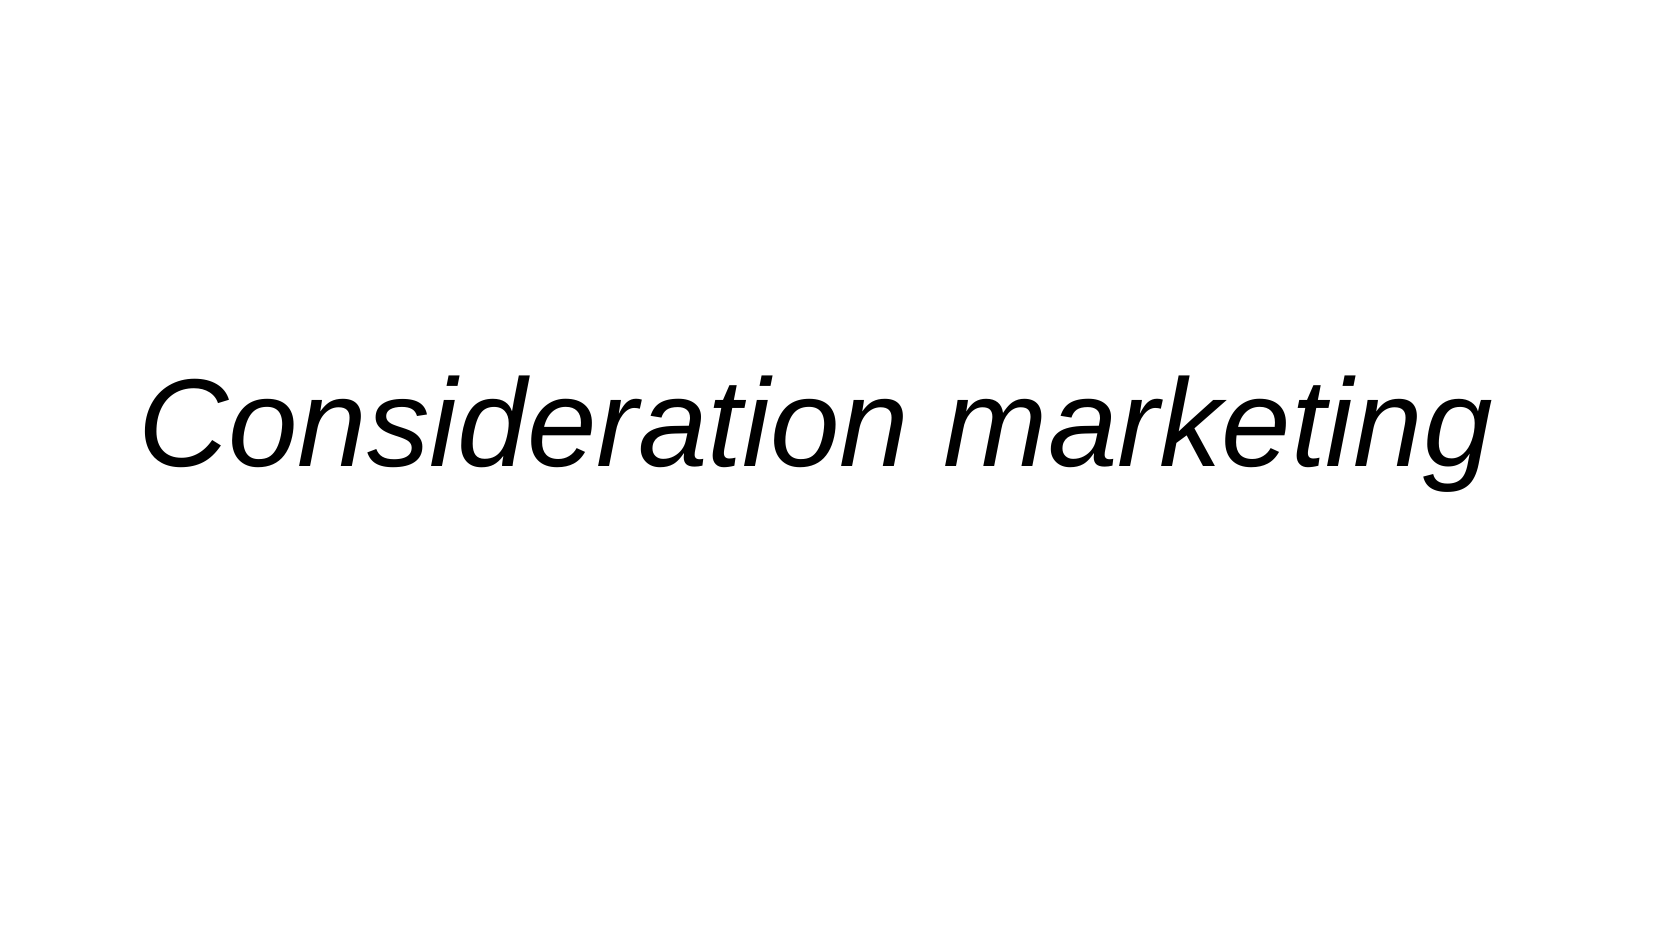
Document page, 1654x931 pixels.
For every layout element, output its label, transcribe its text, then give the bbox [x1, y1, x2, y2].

title Consideration marketing [71, 345, 1561, 501]
